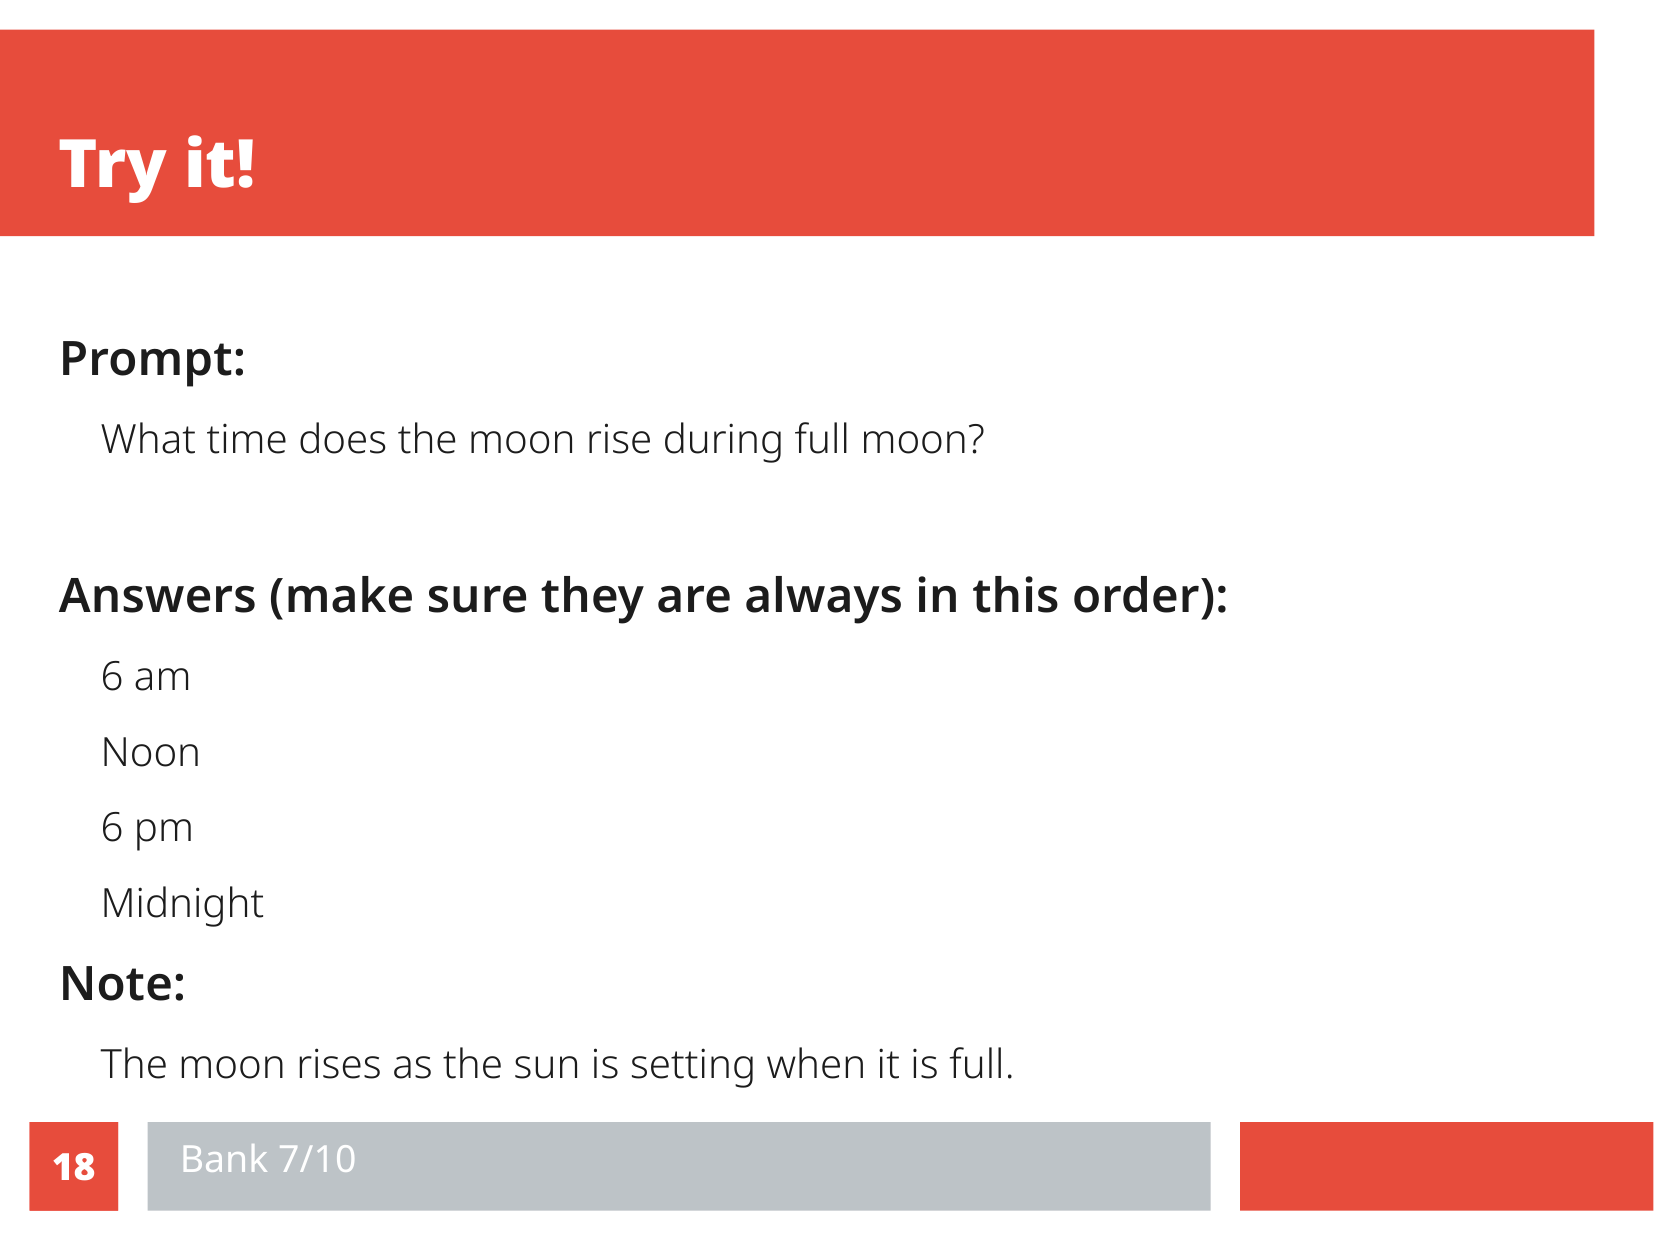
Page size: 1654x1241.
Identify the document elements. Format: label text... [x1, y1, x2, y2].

list Prompt: What time does the moon rise during full moon? Answers (make sure they are always in this order): 6 am Noon 6 pm Midnight Note: The moon rises as the sun is setting when it is full. [59, 324, 1565, 1093]
text_box Bank 7/10 [165, 1125, 736, 1184]
title Try it! [59, 59, 1595, 207]
